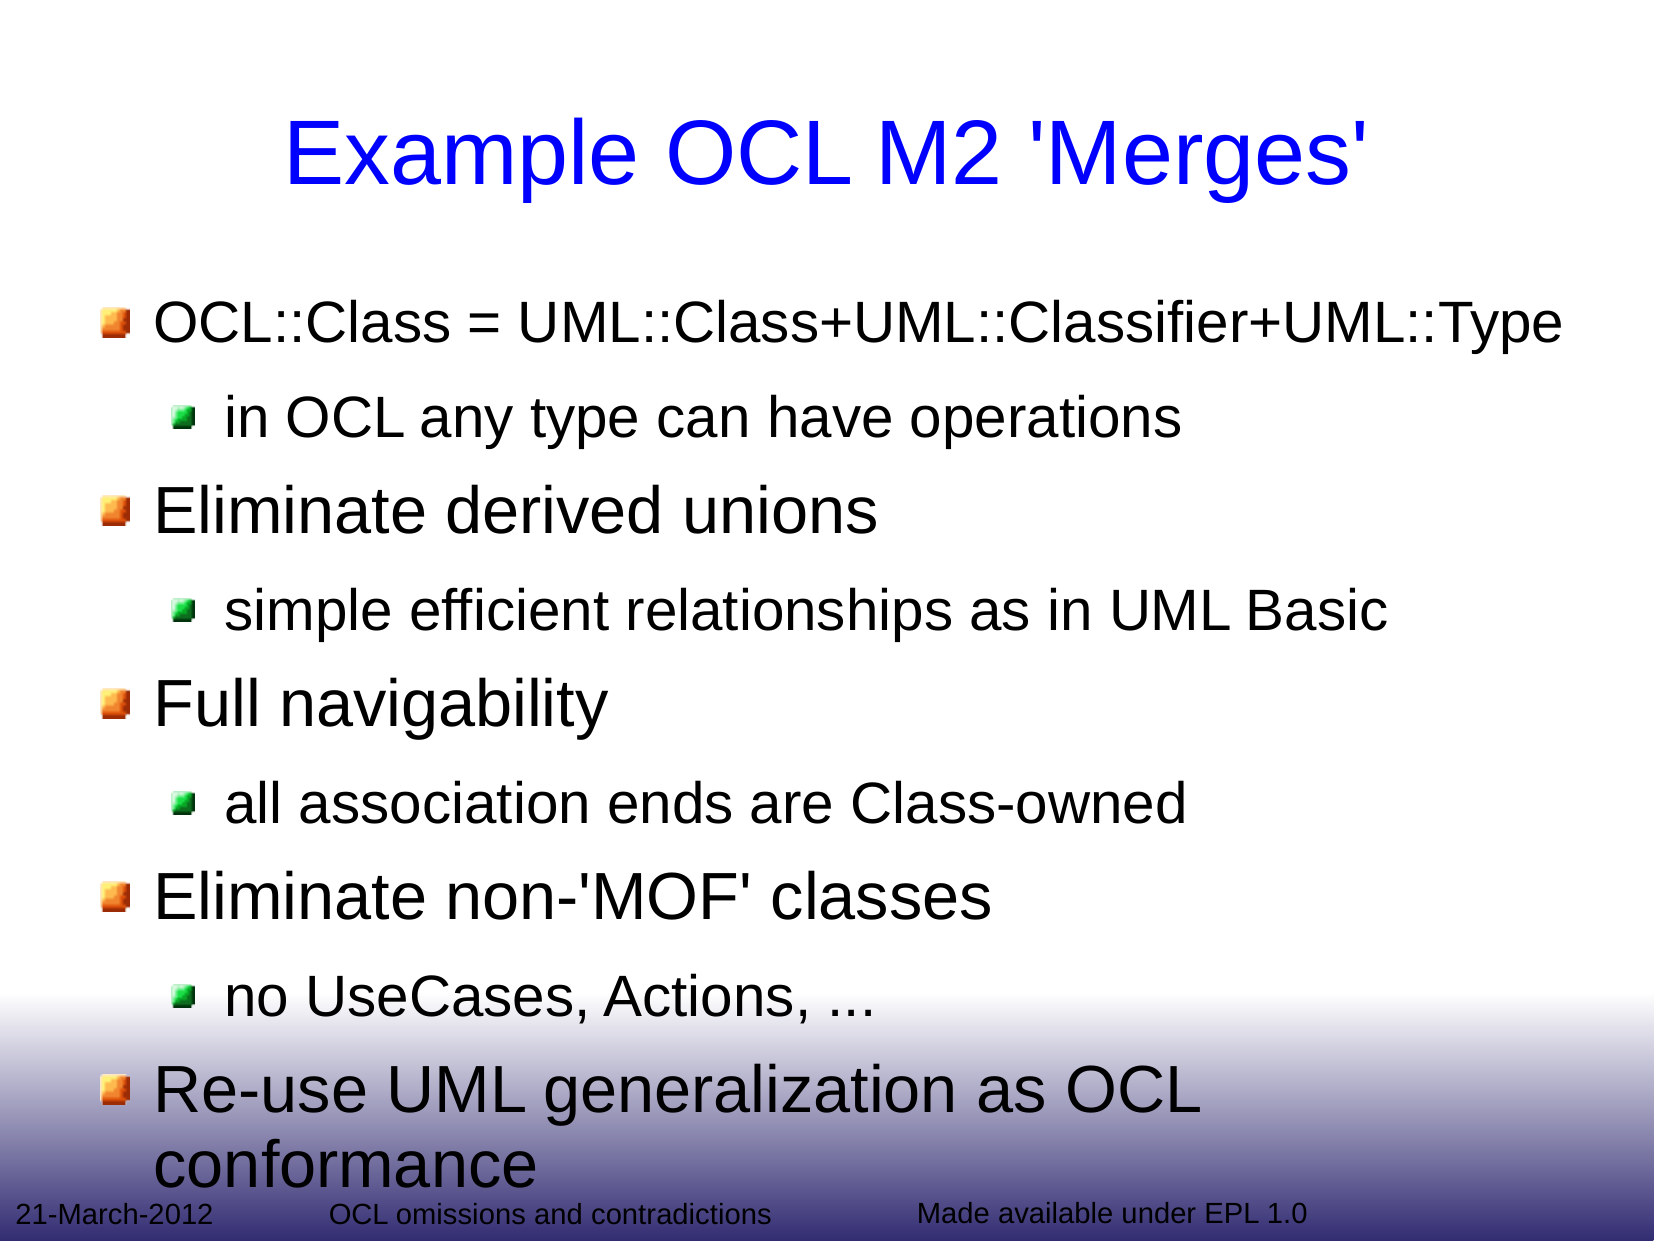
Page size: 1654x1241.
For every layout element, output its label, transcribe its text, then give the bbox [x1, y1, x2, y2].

list OCL::Class = UML::Class+UML::Classifier+UML::Type in OCL any type can have operations Eliminate derived unions simple efficient relationships as in UML Basic Full navigability all association ends are Class-owned Eliminate non-'MOF' classes no UseCases, Actions, ... Re-use UML generalization as OCL conformance [82, 290, 1605, 1201]
title Example OCL M2 'Merges' [82, 49, 1571, 257]
